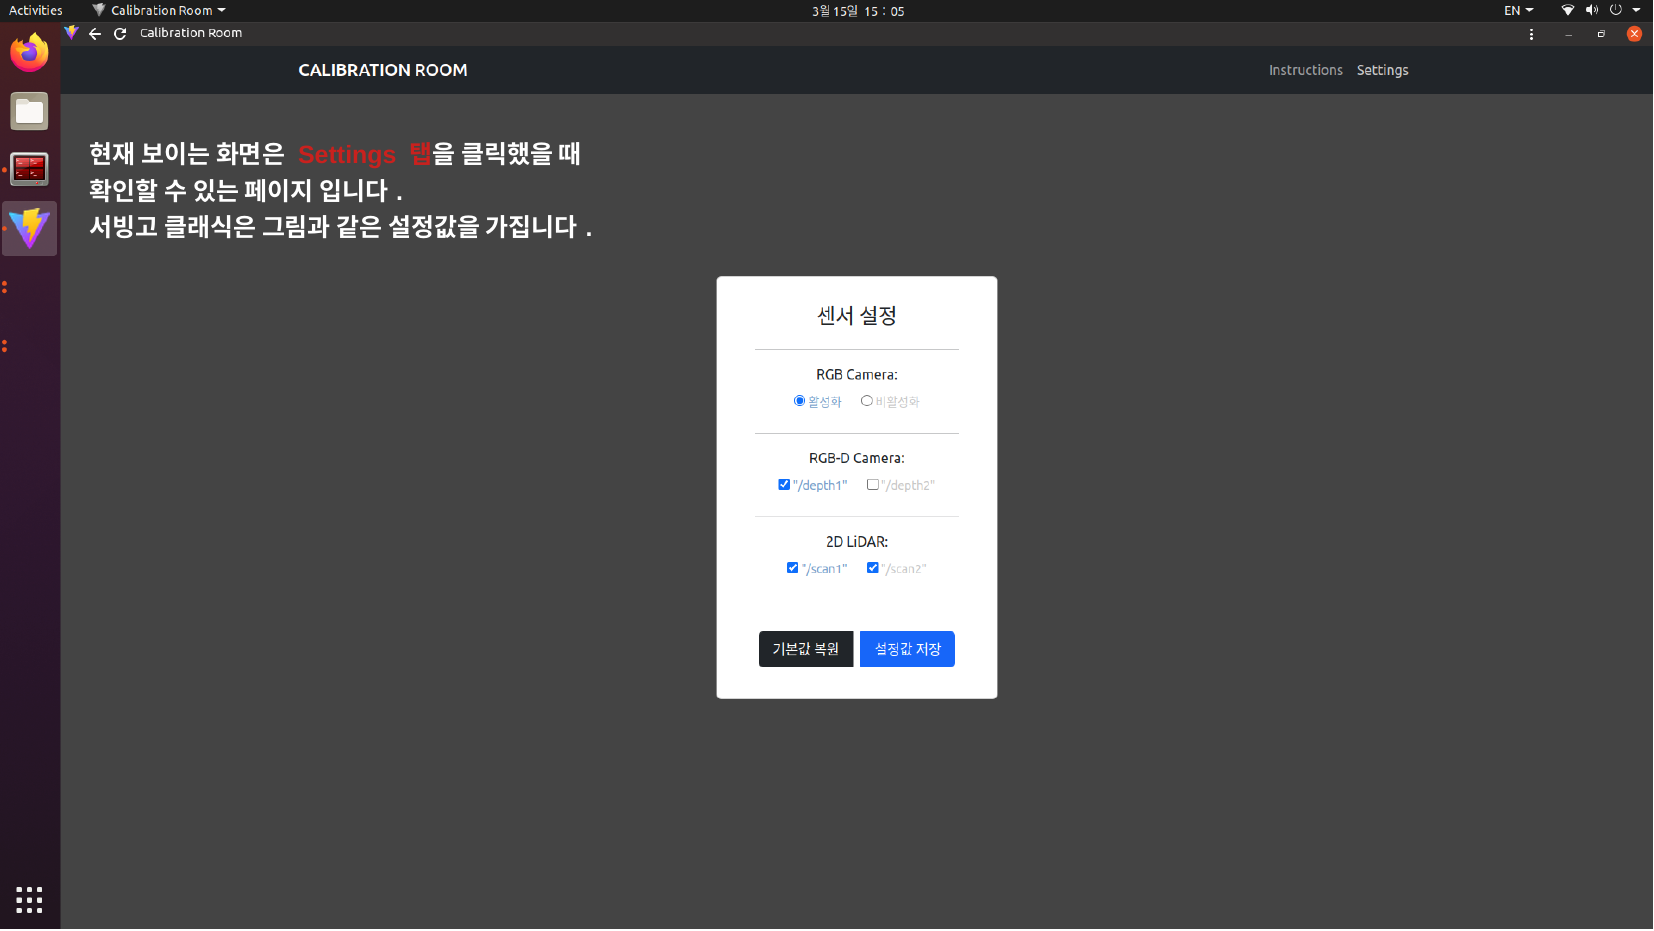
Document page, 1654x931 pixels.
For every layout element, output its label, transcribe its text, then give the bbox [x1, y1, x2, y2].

picture [0, 0, 1653, 929]
text_box 현재 보이는 화면은 Settings 탭을 클릭했을 때 확인할 수 있는 페이지 입니다. 서빙고 클래식은 그림과 같은 설정값을 가집니다. [75, 151, 691, 227]
